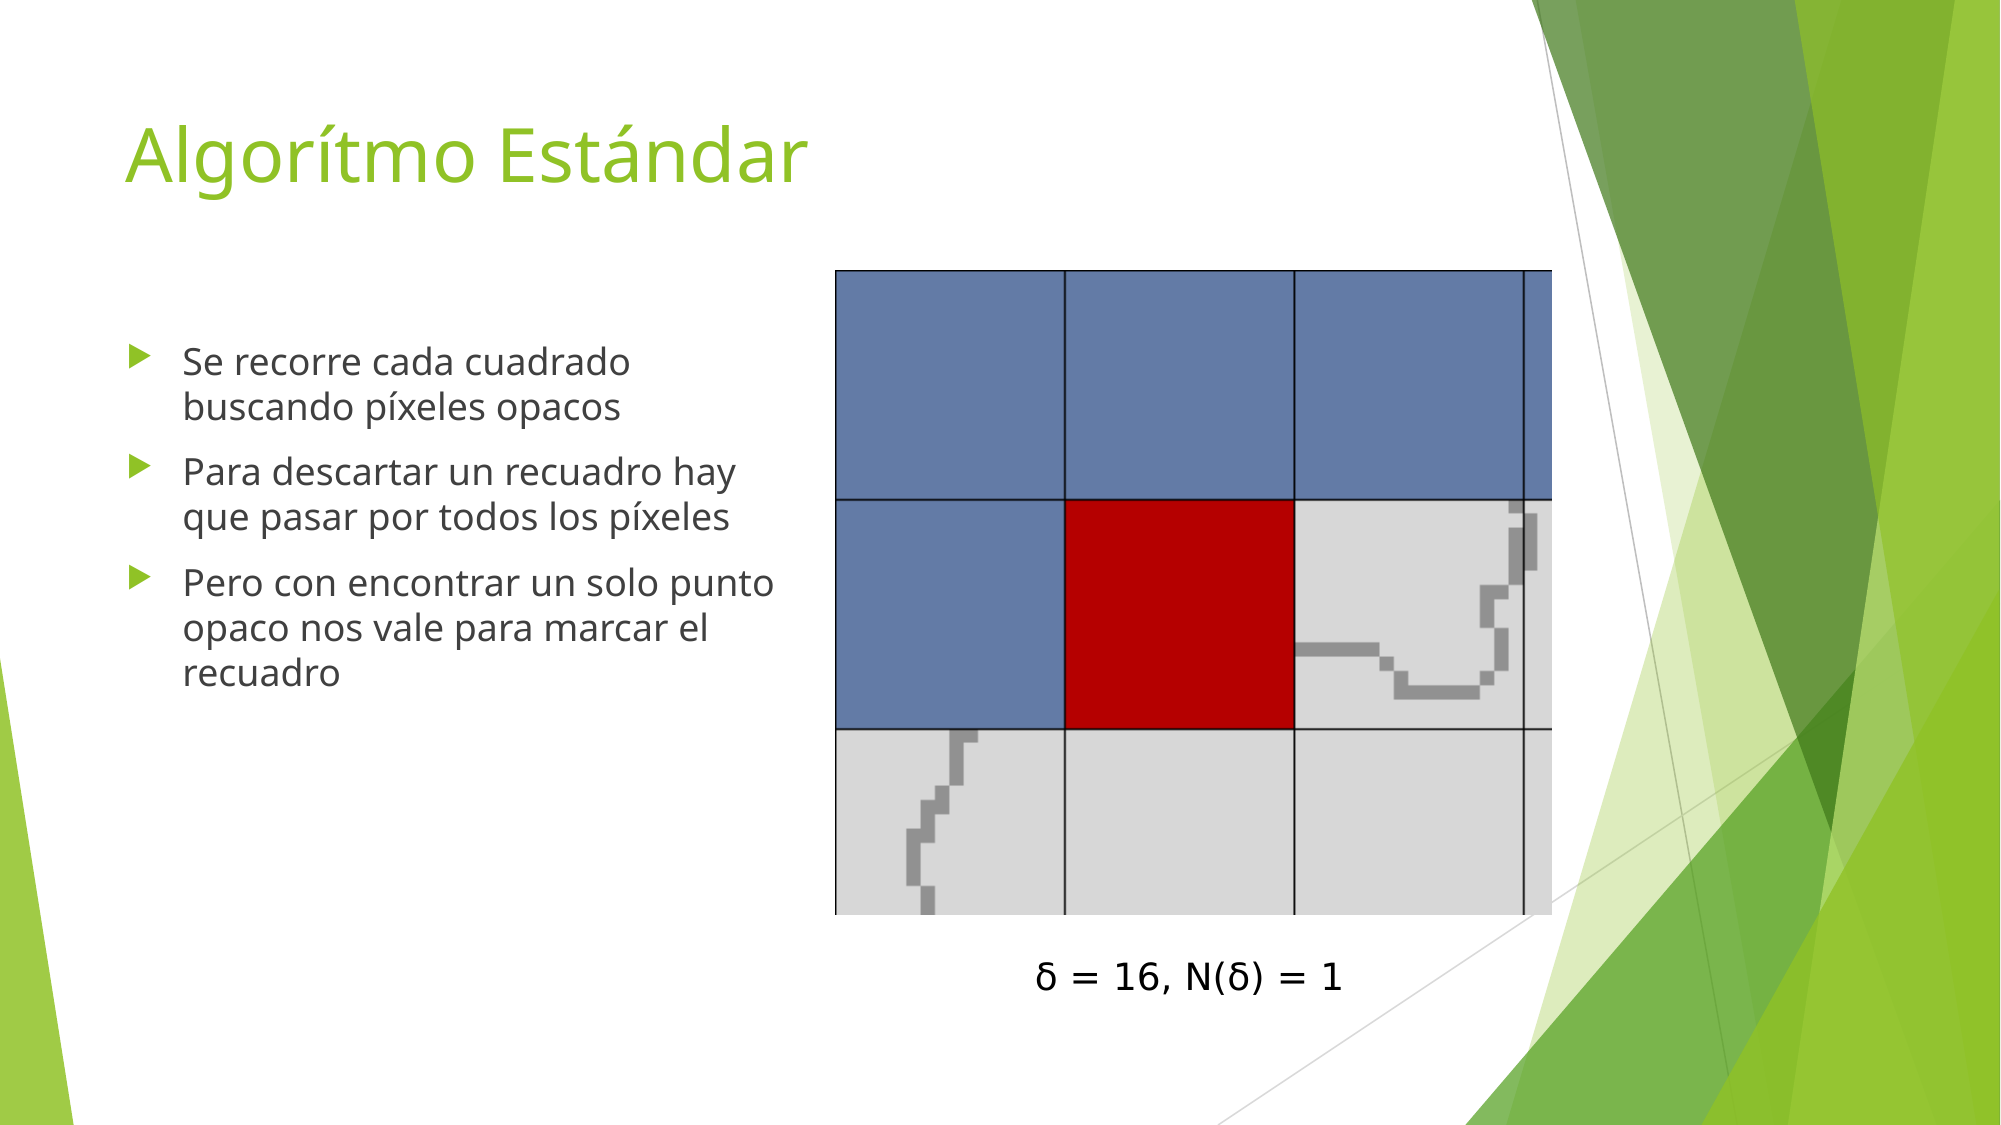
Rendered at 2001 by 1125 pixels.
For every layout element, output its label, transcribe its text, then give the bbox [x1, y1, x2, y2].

list Se recorre cada cuadrado buscando píxeles opacos Para descartar un recuadro hay que pasar por todos los píxeles Pero con encontrar un solo punto opaco nos vale para marcar el recuadro [111, 329, 796, 936]
picture [835, 270, 1552, 915]
text_box δ = 16, N(δ) = 1 [1020, 945, 1360, 1006]
title Algorítmo Estándar [111, 99, 1522, 317]
